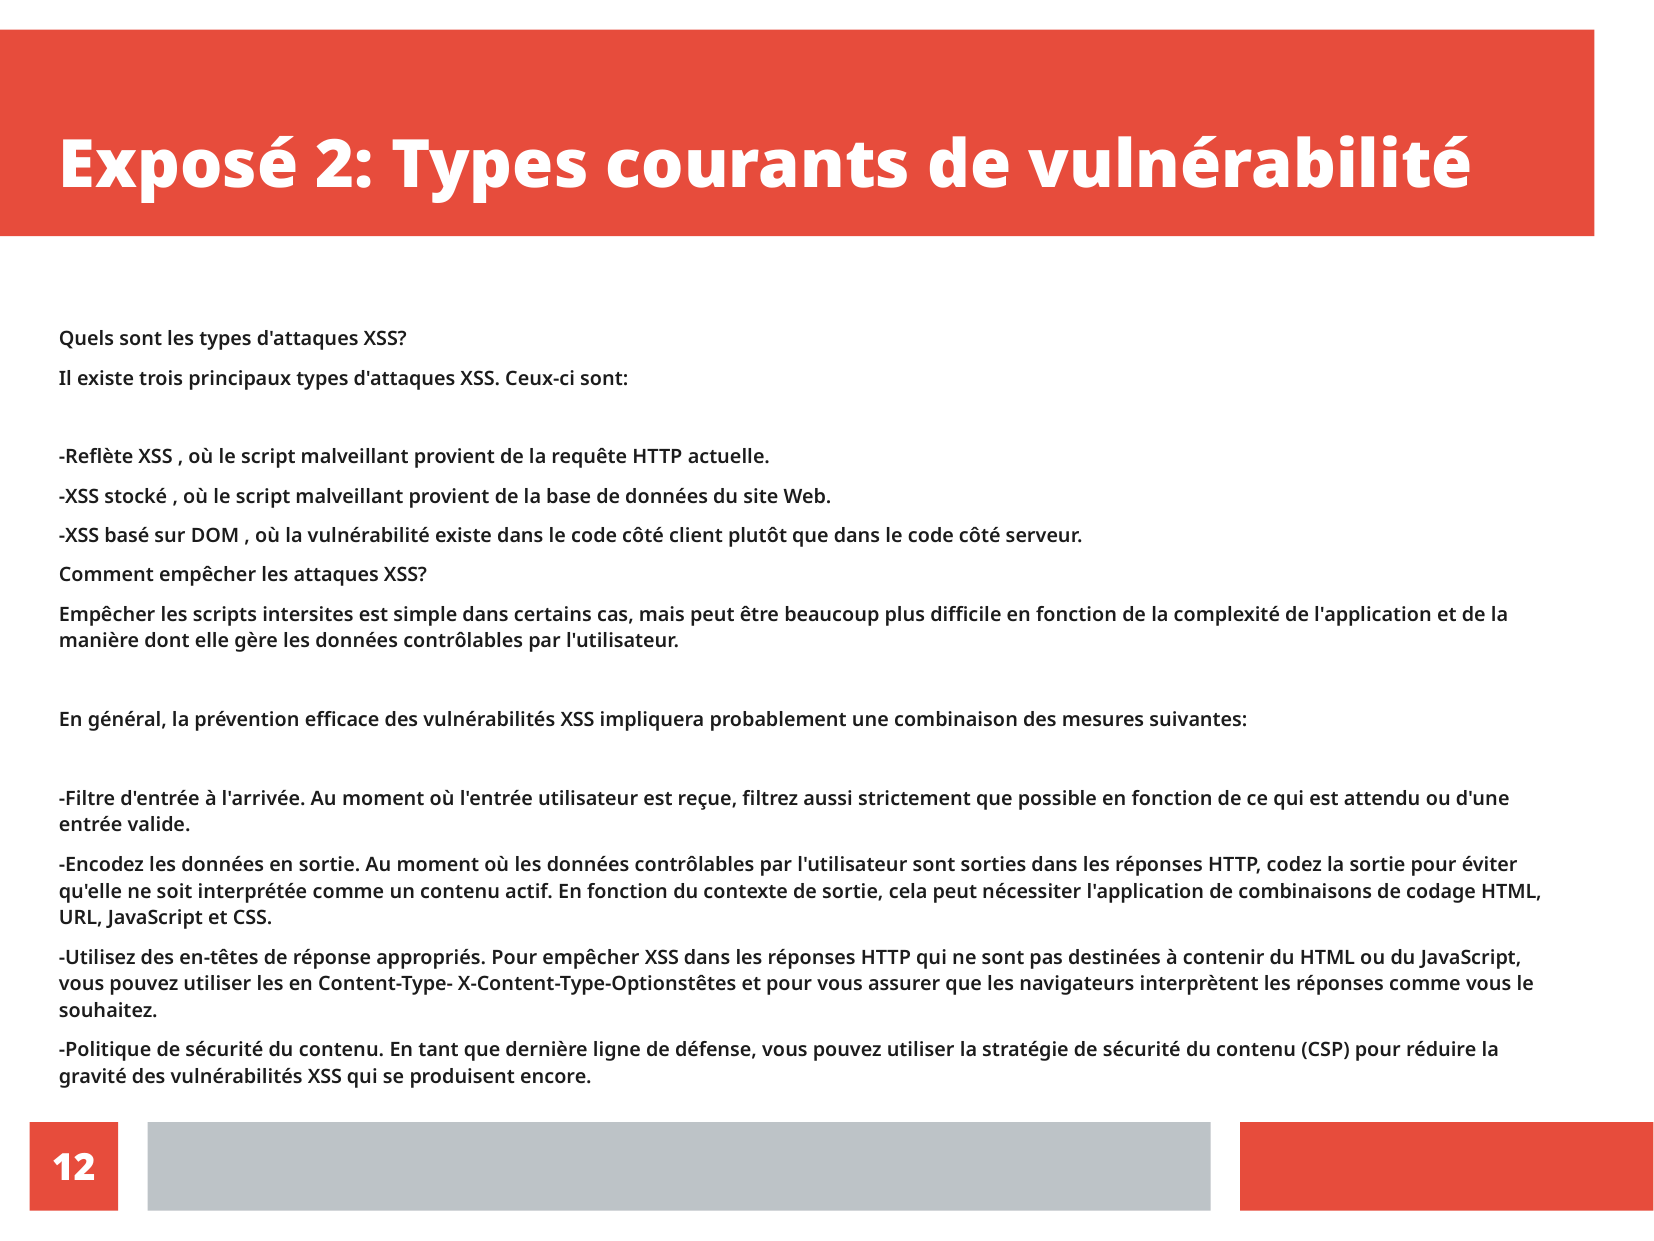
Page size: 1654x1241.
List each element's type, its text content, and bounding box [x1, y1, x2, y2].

title Exposé 2: Types courants de vulnérabilité [59, 59, 1595, 207]
list Quels sont les types d'attaques XSS? Il existe trois principaux types d'attaques XSS. Ceux-ci sont: -Reflète XSS , où le script malveillant provient de la requête HTTP actuelle. -XSS stocké , où le script malveillant provient de la base de données du site Web. -XSS basé sur DOM , où la vulnérabilité existe dans le code côté client plutôt que dans le code côté serveur. Comment empêcher les attaques XSS? Empêcher les scripts intersites est simple dans certains cas, mais peut être beaucoup plus difficile en fonction de la complexité de l'application et de la manière dont elle gère les données contrôlables par l'utilisateur. En général, la prévention efficace des vulnérabilités XSS impliquera probablement une combinaison des mesures suivantes: -Filtre d'entrée à l'arrivée. Au moment où l'entrée utilisateur est reçue, filtrez aussi strictement que possible en fonction de ce qui est attendu ou d'une entrée valide. -Encodez les données en sortie. Au moment où les données contrôlables par l'utilisateur sont sorties dans les réponses HTTP, codez la sortie pour éviter qu'elle ne soit interprétée comme un contenu actif. En fonction du contexte de sortie, cela peut nécessiter l'application de combinaisons de codage HTML, URL, JavaScript et CSS. -Utilisez des en-têtes de réponse appropriés. Pour empêcher XSS dans les réponses HTTP qui ne sont pas destinées à contenir du HTML ou du JavaScript, vous pouvez utiliser les en Content-Type- X-Content-Type-Optionstêtes et pour vous assurer que les navigateurs interprètent les réponses comme vous le souhaitez. -Politique de sécurité du contenu. En tant que dernière ligne de défense, vous pouvez utiliser la stratégie de sécurité du contenu (CSP) pour réduire la gravité des vulnérabilités XSS qui se produisent encore. [59, 324, 1565, 1093]
